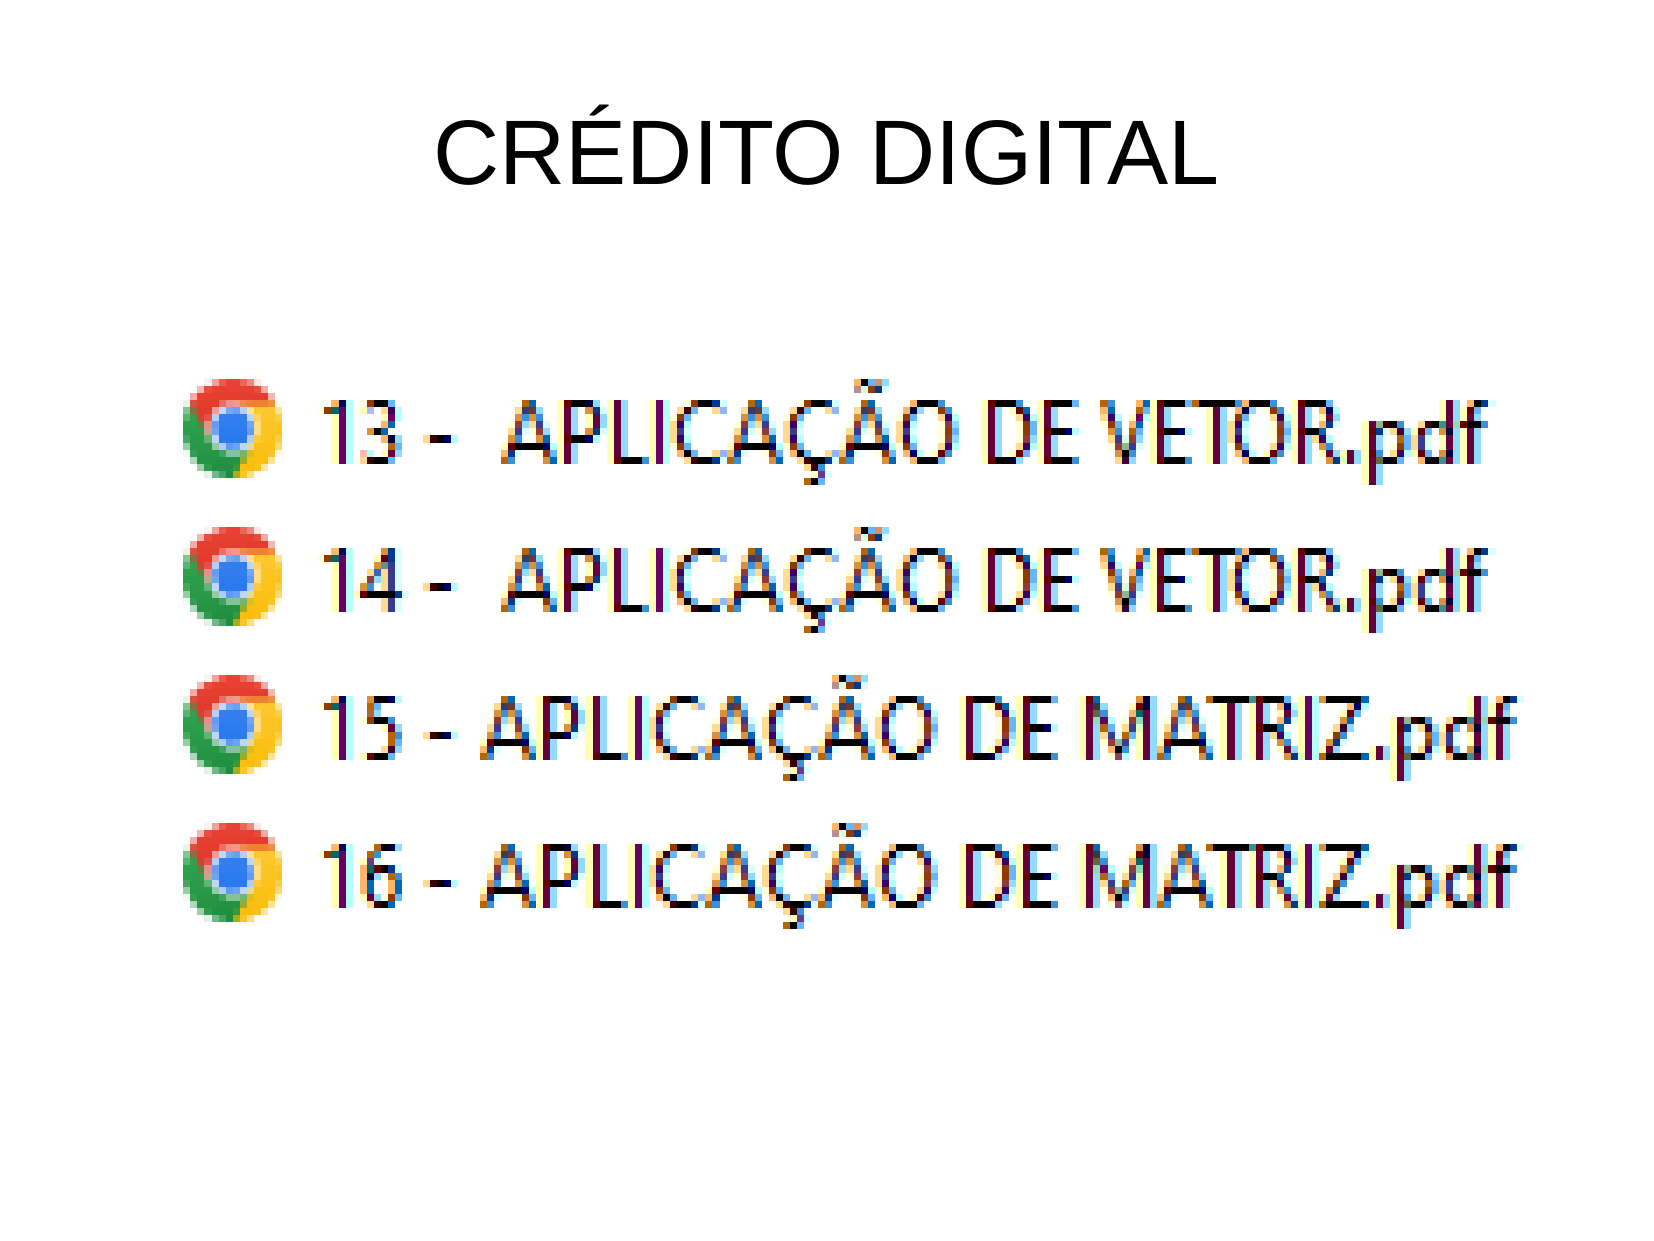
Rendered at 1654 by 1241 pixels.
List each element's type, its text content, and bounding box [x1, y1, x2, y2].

picture [67, 342, 1590, 945]
title CRÉDITO DIGITAL [82, 49, 1571, 257]
